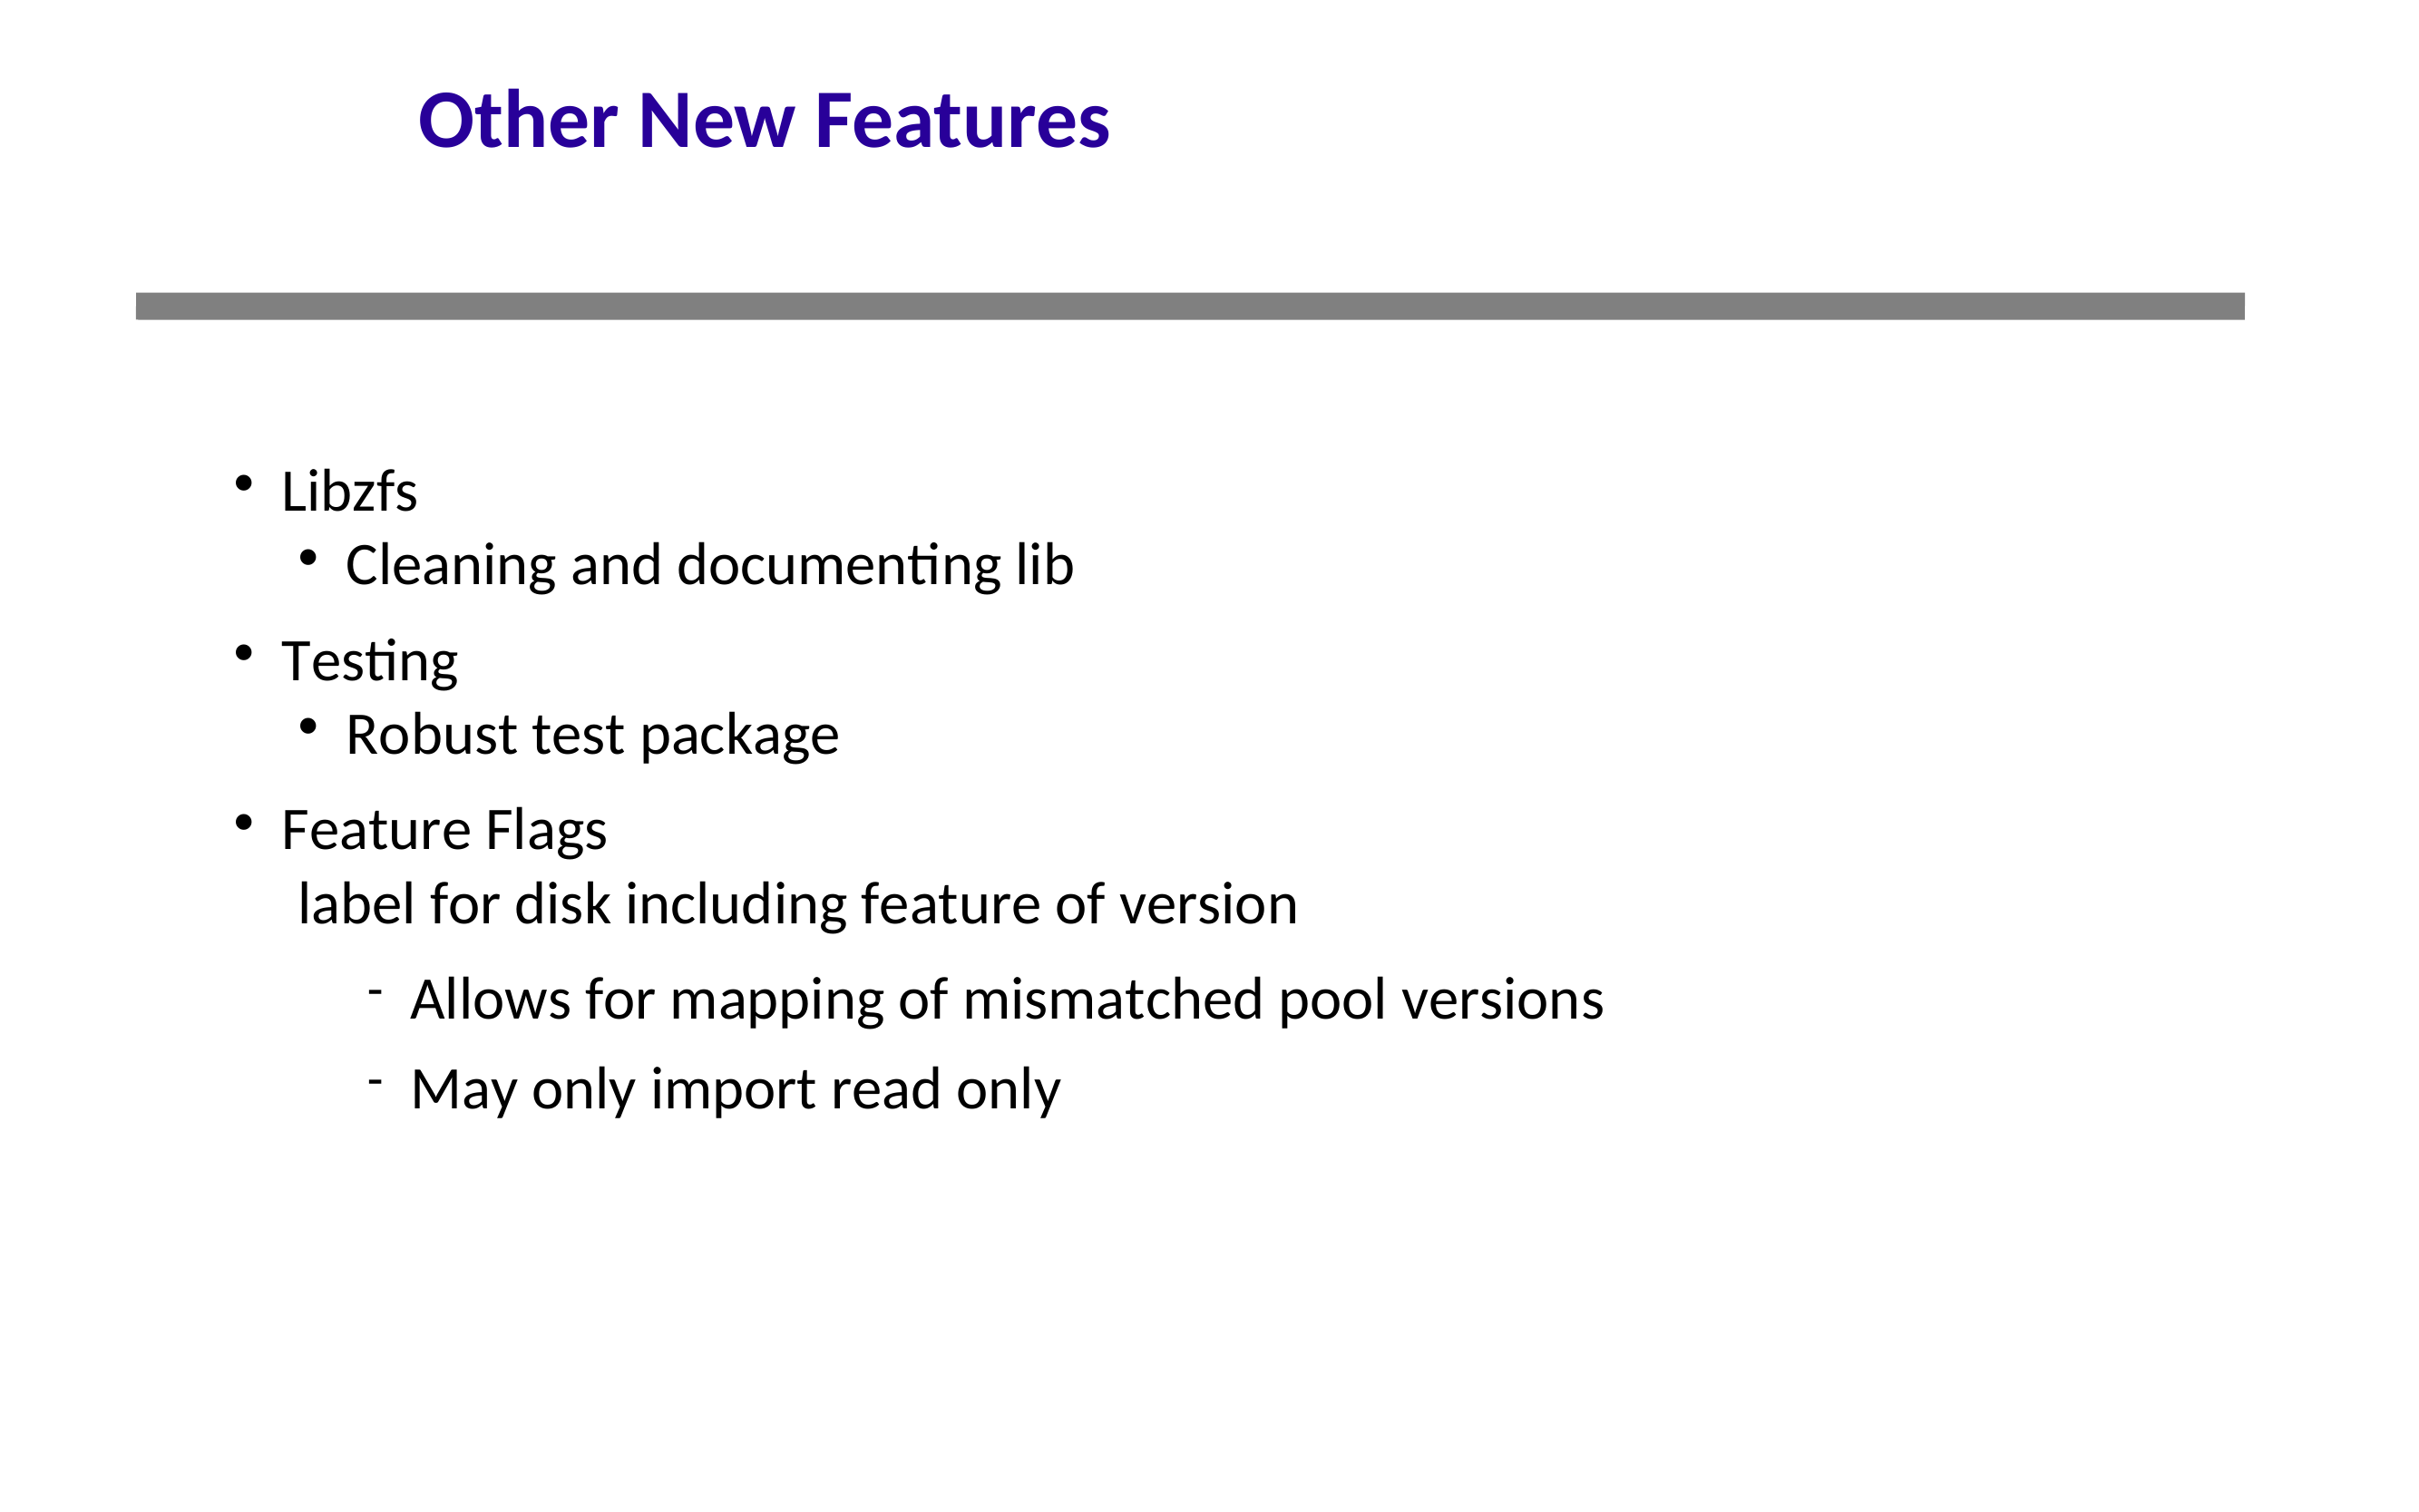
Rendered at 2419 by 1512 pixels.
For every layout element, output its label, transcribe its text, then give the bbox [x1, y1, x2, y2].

text_box Libzfs Cleaning and documenting lib Testing Robust test package Feature Flags label for disk including feature of version Allows for mapping of mismatched pool versions May only import read only [204, 442, 2314, 1497]
title Other New Features [238, 41, 1292, 211]
